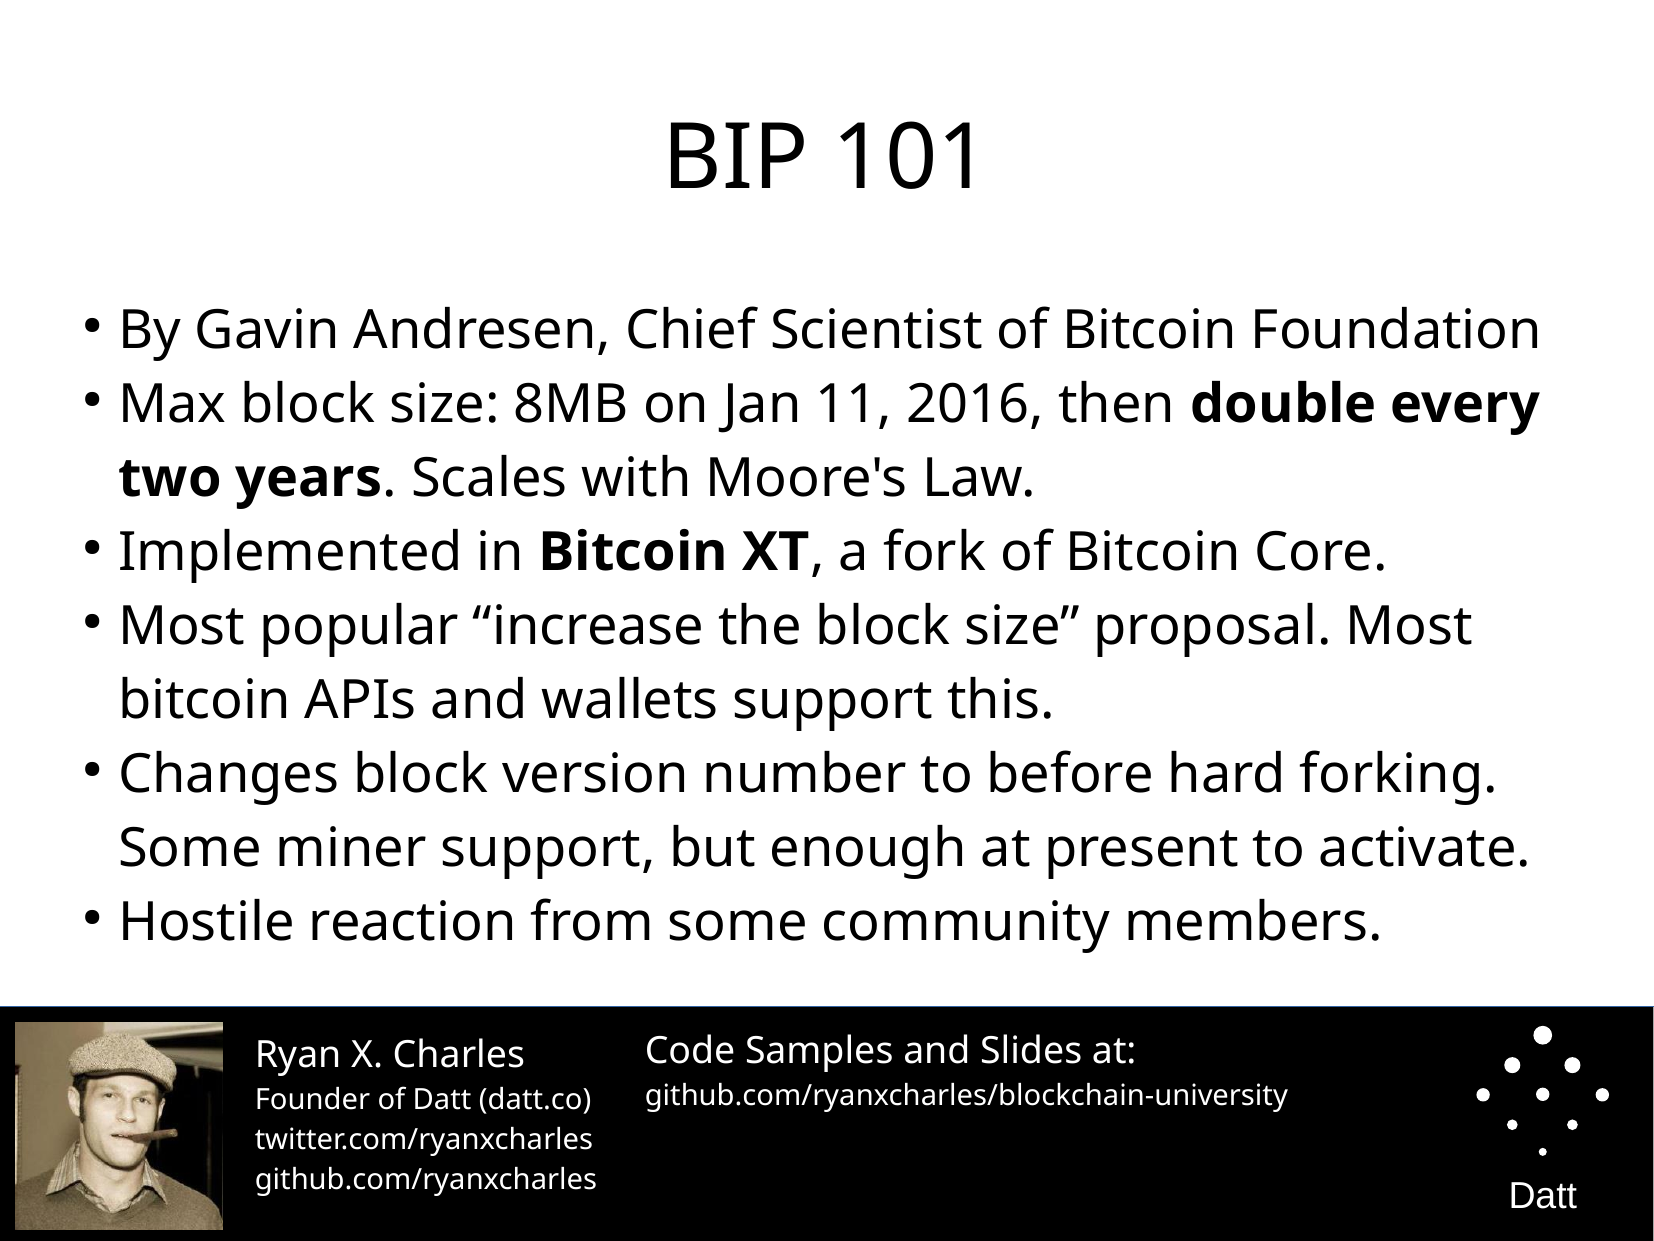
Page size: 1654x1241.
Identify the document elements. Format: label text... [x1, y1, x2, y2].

text_box Code Samples and Slides at: github.com/ryanxcharles/blockchain-university [630, 1015, 1403, 1156]
text_box Datt [1452, 1167, 1633, 1241]
title BIP 101 [82, 49, 1571, 257]
subtitle By Gavin Andresen, Chief Scientist of Bitcoin Foundation Max block size: 8MB on Jan 11, 2016, then double every two years. Scales with Moore's Law. Implemented in Bitcoin XT, a fork of Bitcoin Core. Most popular “increase the block size” proposal. Most bitcoin APIs and wallets support this. Changes block version number to before hard forking. Some miner support, but enough at present to activate. Hostile reaction from some community members. [82, 290, 1571, 1006]
picture [1475, 1023, 1611, 1159]
picture [15, 1022, 223, 1231]
text_box Ryan X. Charles Founder of Datt (datt.co) twitter.com/ryanxcharles github.com/ryanxcharles [240, 1020, 976, 1241]
text_box [0, 1006, 1654, 1241]
